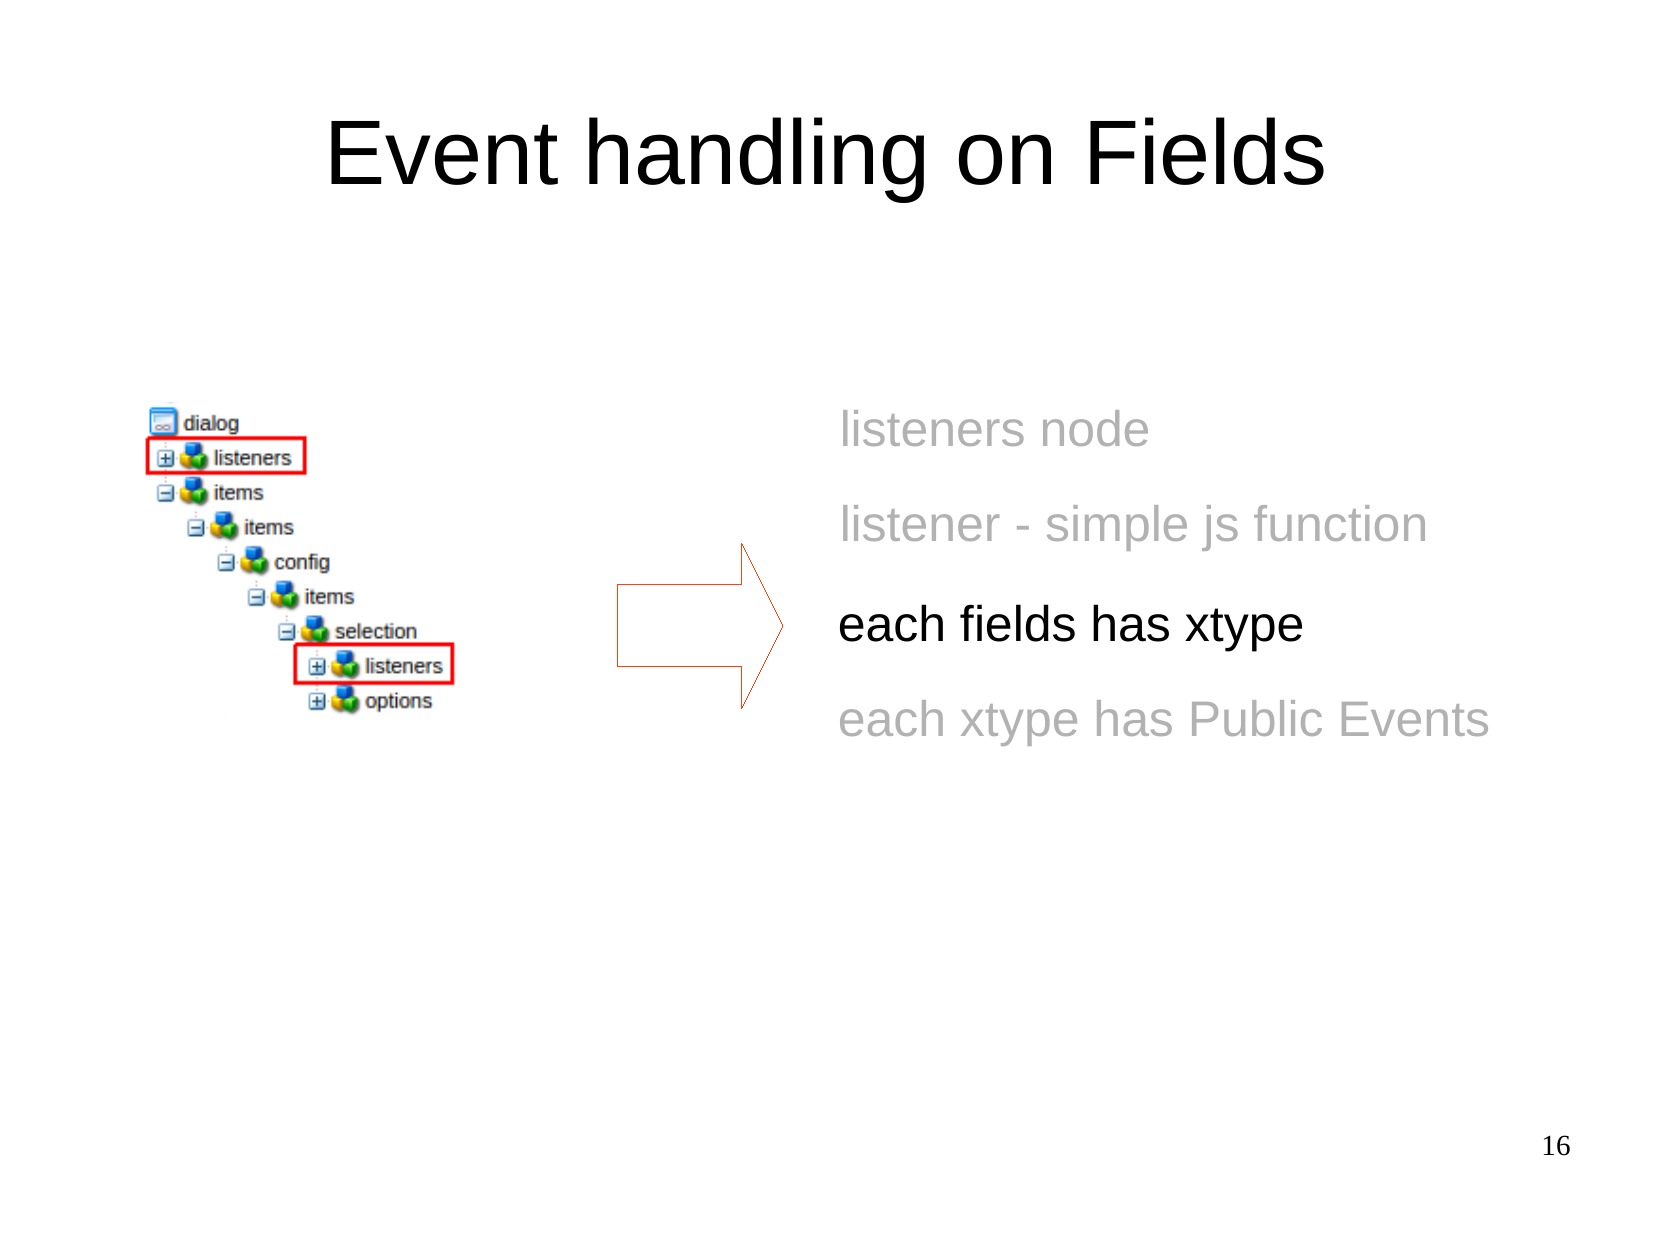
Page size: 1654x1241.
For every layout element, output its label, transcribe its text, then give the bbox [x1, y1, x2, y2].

text_box listener - simple js function [825, 489, 1444, 561]
text_box each xtype has Public Events [823, 683, 1506, 756]
picture [114, 402, 466, 721]
text_box listeners node [825, 393, 1166, 466]
title Event handling on Fields [82, 49, 1571, 257]
text_box each fields has xtype [823, 588, 1506, 661]
